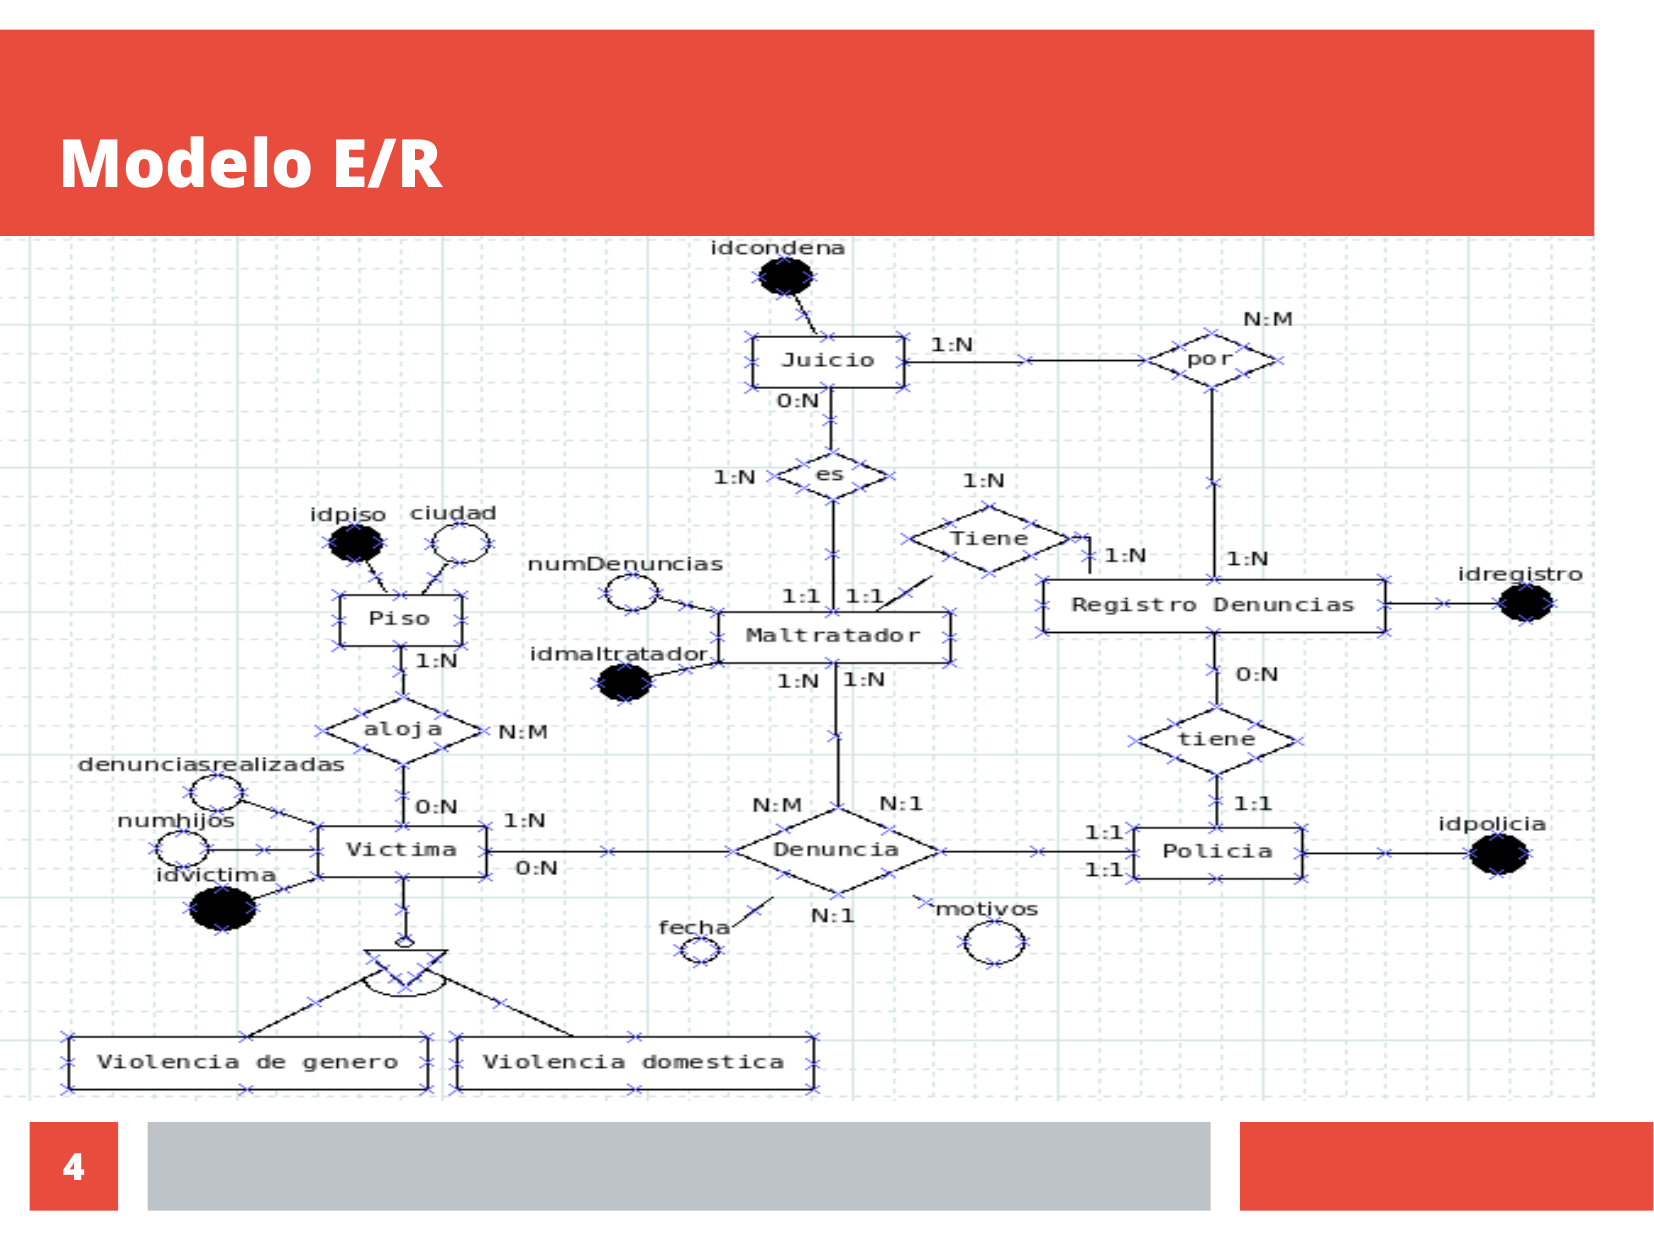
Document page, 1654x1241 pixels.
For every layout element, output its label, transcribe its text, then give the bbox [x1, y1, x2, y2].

title Modelo E/R [59, 59, 1595, 207]
picture [0, 236, 1595, 1101]
